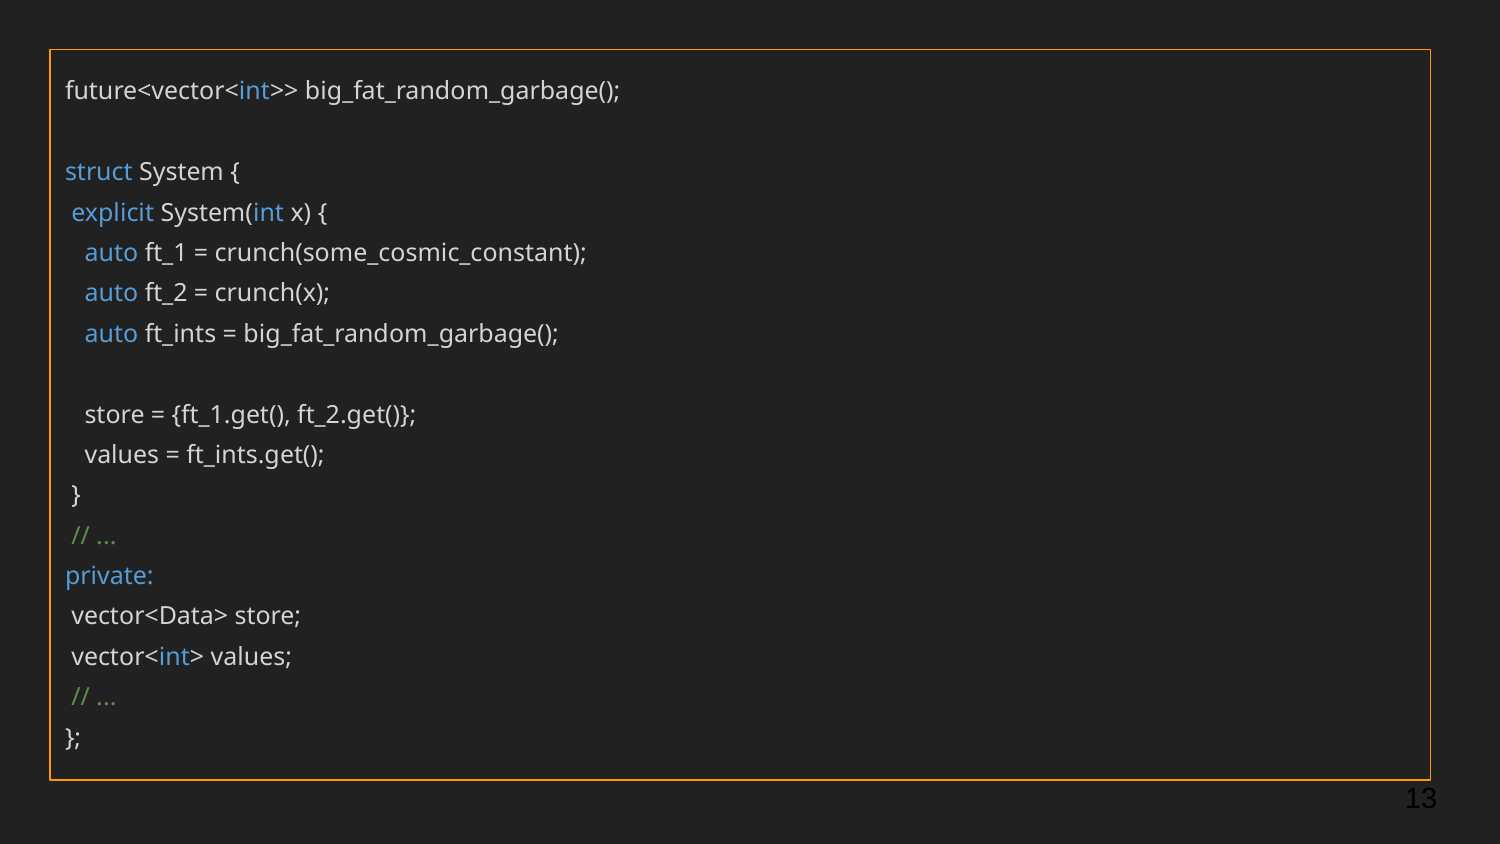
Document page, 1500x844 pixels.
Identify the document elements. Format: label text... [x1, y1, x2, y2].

list future<vector<int>> big_fat_random_garbage(); struct System { explicit System(int x) { auto ft_1 = crunch(some_cosmic_constant); auto ft_2 = crunch(x); auto ft_ints = big_fat_random_garbage(); store = {ft_1.get(), ft_2.get()}; values = ft_ints.get(); } // ... private: vector<Data> store; vector<int> values; // ... }; [50, 49, 1431, 781]
slide_number <number> [1389, 764, 1480, 830]
